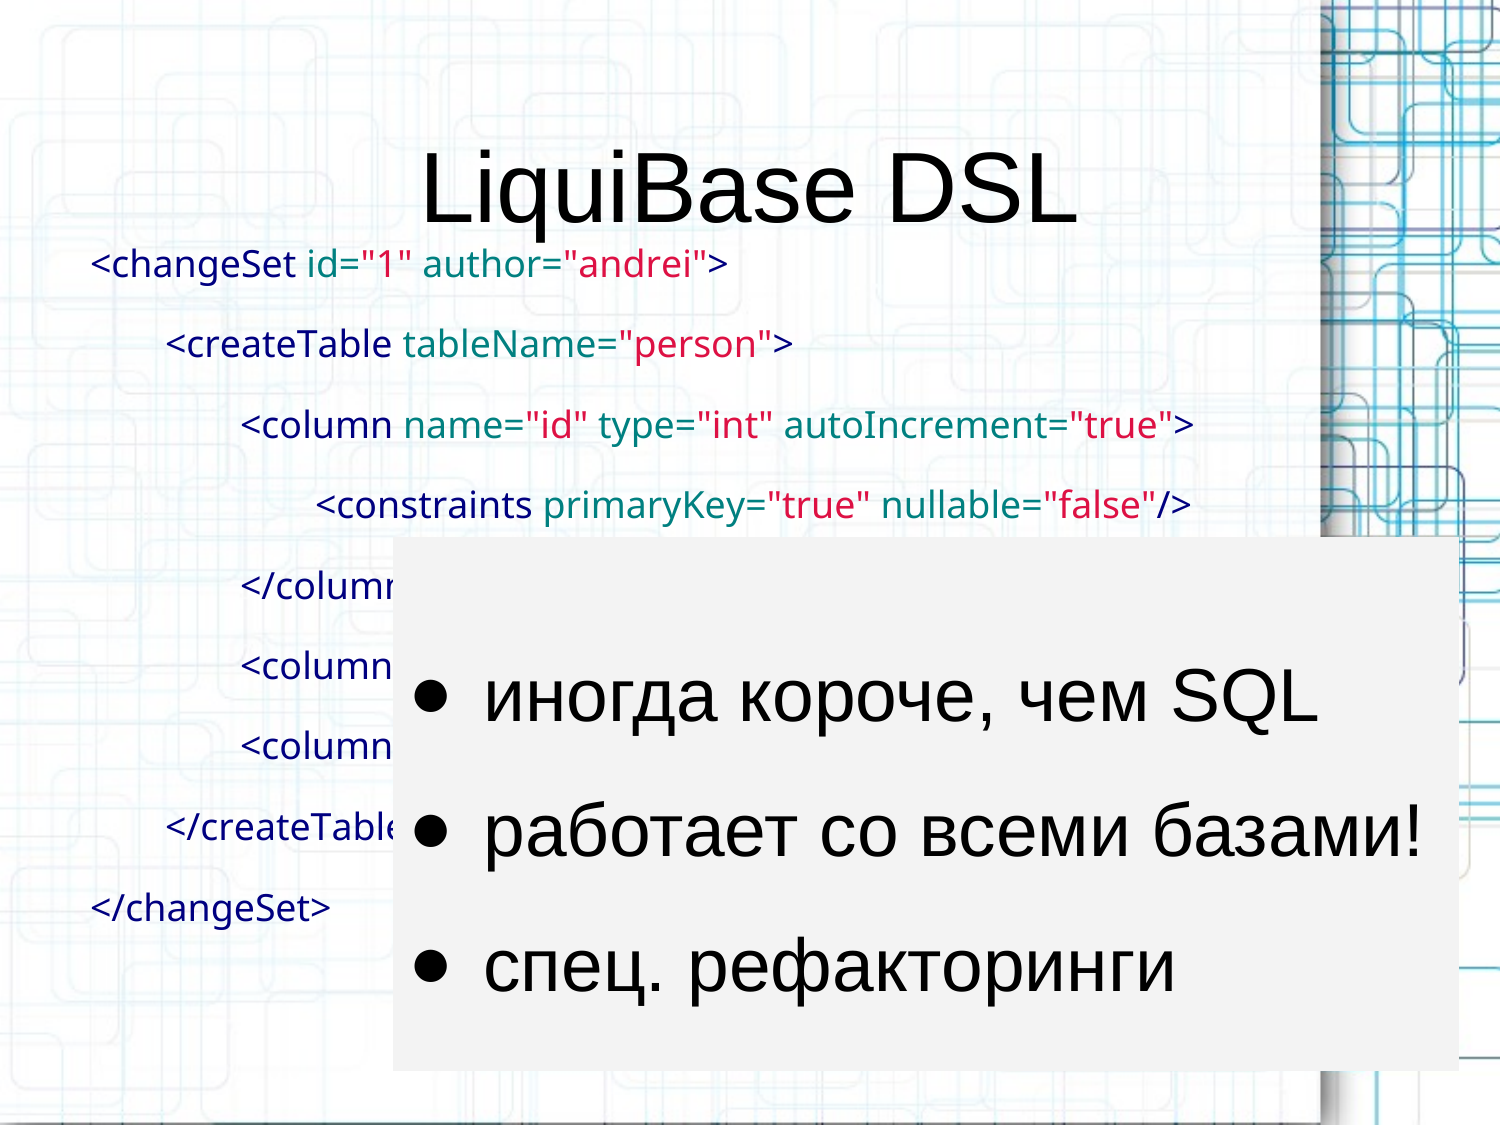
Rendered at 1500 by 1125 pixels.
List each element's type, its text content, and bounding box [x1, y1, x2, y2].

picture [0, 0, 1500, 1125]
title LiquiBase DSL [75, 70, 1425, 258]
list <changeSet id="1" author="andrei"> <createTable tableName="person"> <column name="id" type="int" autoIncrement="true"> <constraints primaryKey="true" nullable="false"/> </column> <column name="firstname" type="varchar(50)"/> <column name="lastname" type="varchar(50)"/> </createTable> </changeSet> [75, 224, 1459, 1010]
text_box иногда короче, чем SQL работает со всеми базами! спец. рефакторинги [393, 537, 1459, 1071]
